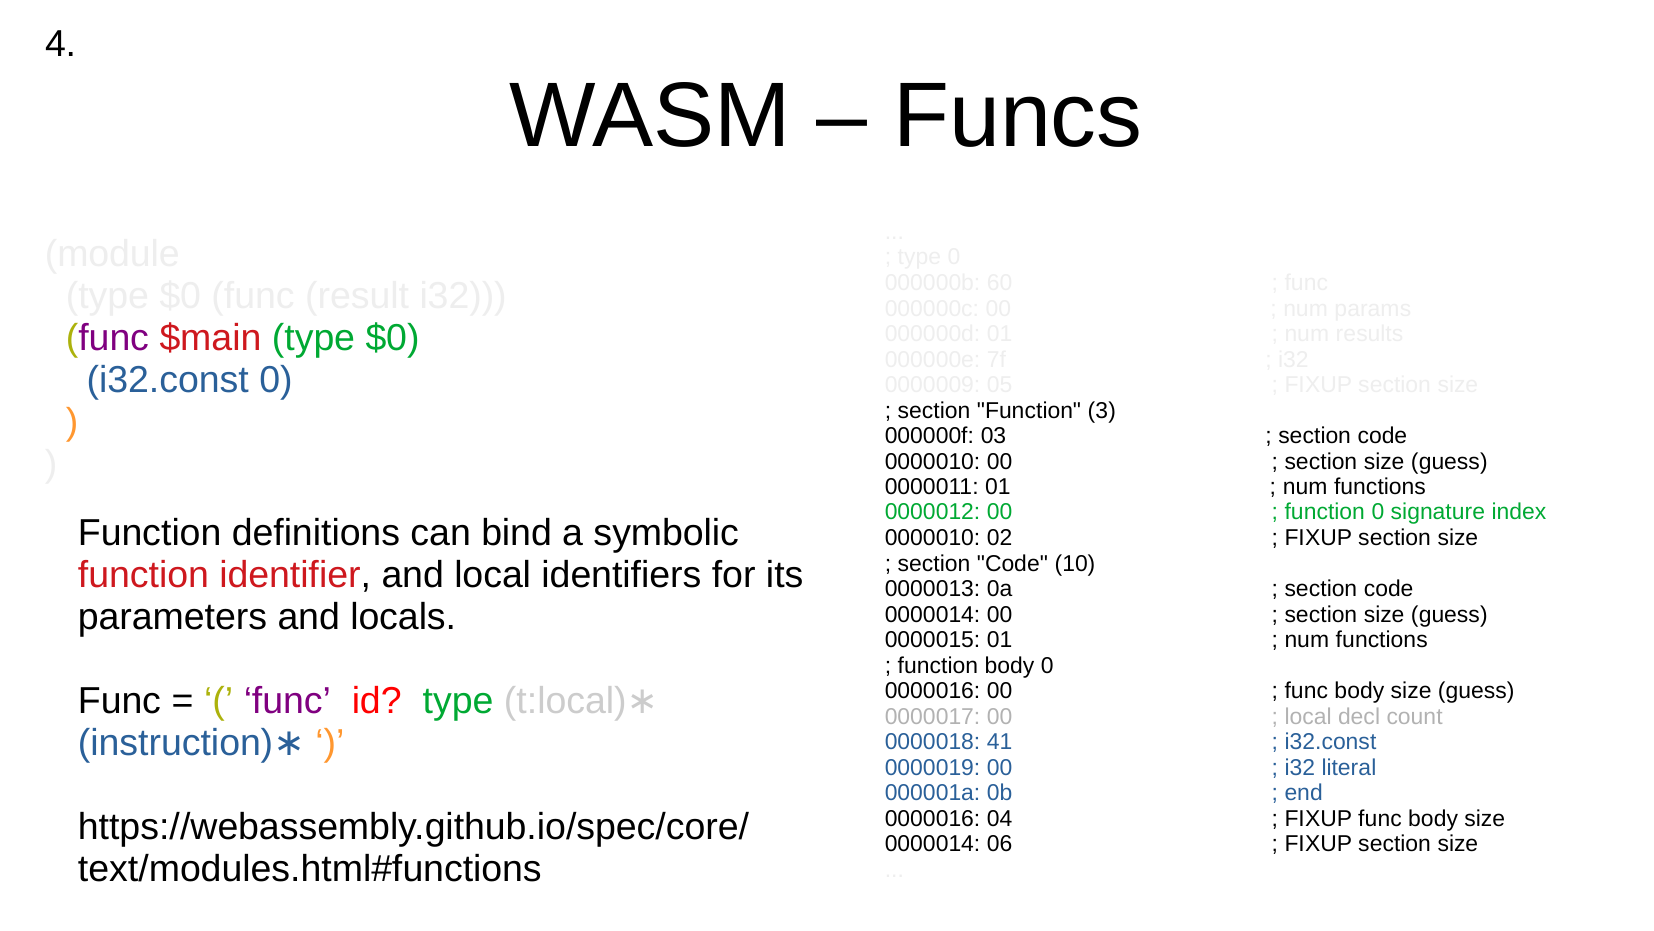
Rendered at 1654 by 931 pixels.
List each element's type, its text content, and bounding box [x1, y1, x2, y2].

text_box 4. [30, 15, 92, 72]
text_box (module (type $0 (func (result i32))) (func $main (type $0) (i32.const 0) ) ) [30, 225, 796, 826]
title WASM – Funcs [82, 37, 1571, 193]
text_box ... ; type 0 000000b: 60 ; func 000000c: 00 ; num params 000000d: 01 ; num results 000000e: 7f ; i32 0000009: 05 ; FIXUP section size ; section "Function" (3) 000000f: 03 ; section code 0000010: 00 ; section size (guess) 0000011: 01 ; num functions 0000012: 00 ; function 0 signature index 0000010: 02 ; FIXUP section size ; section "Code" (10) 0000013: 0a ; section code 0000014: 00 ; section size (guess) 0000015: 01 ; num functions ; function body 0 0000016: 00 ; func body size (guess) 0000017: 00 ; local decl count 0000018: 41 ; i32.const 0000019: 00 ; i32 literal 000001a: 0b ; end 0000016: 04 ; FIXUP func body size 0000014: 06 ; FIXUP section size ... [870, 211, 1636, 916]
text_box Function definitions can bind a symbolic function identifier, and local identifiers for its parameters and locals. Func = ‘(’ ‘func’ id? type (t:local)∗ (instruction)∗ ‘)’ https://webassembly.github.io/spec/core/text/modules.html#functions [63, 504, 841, 901]
